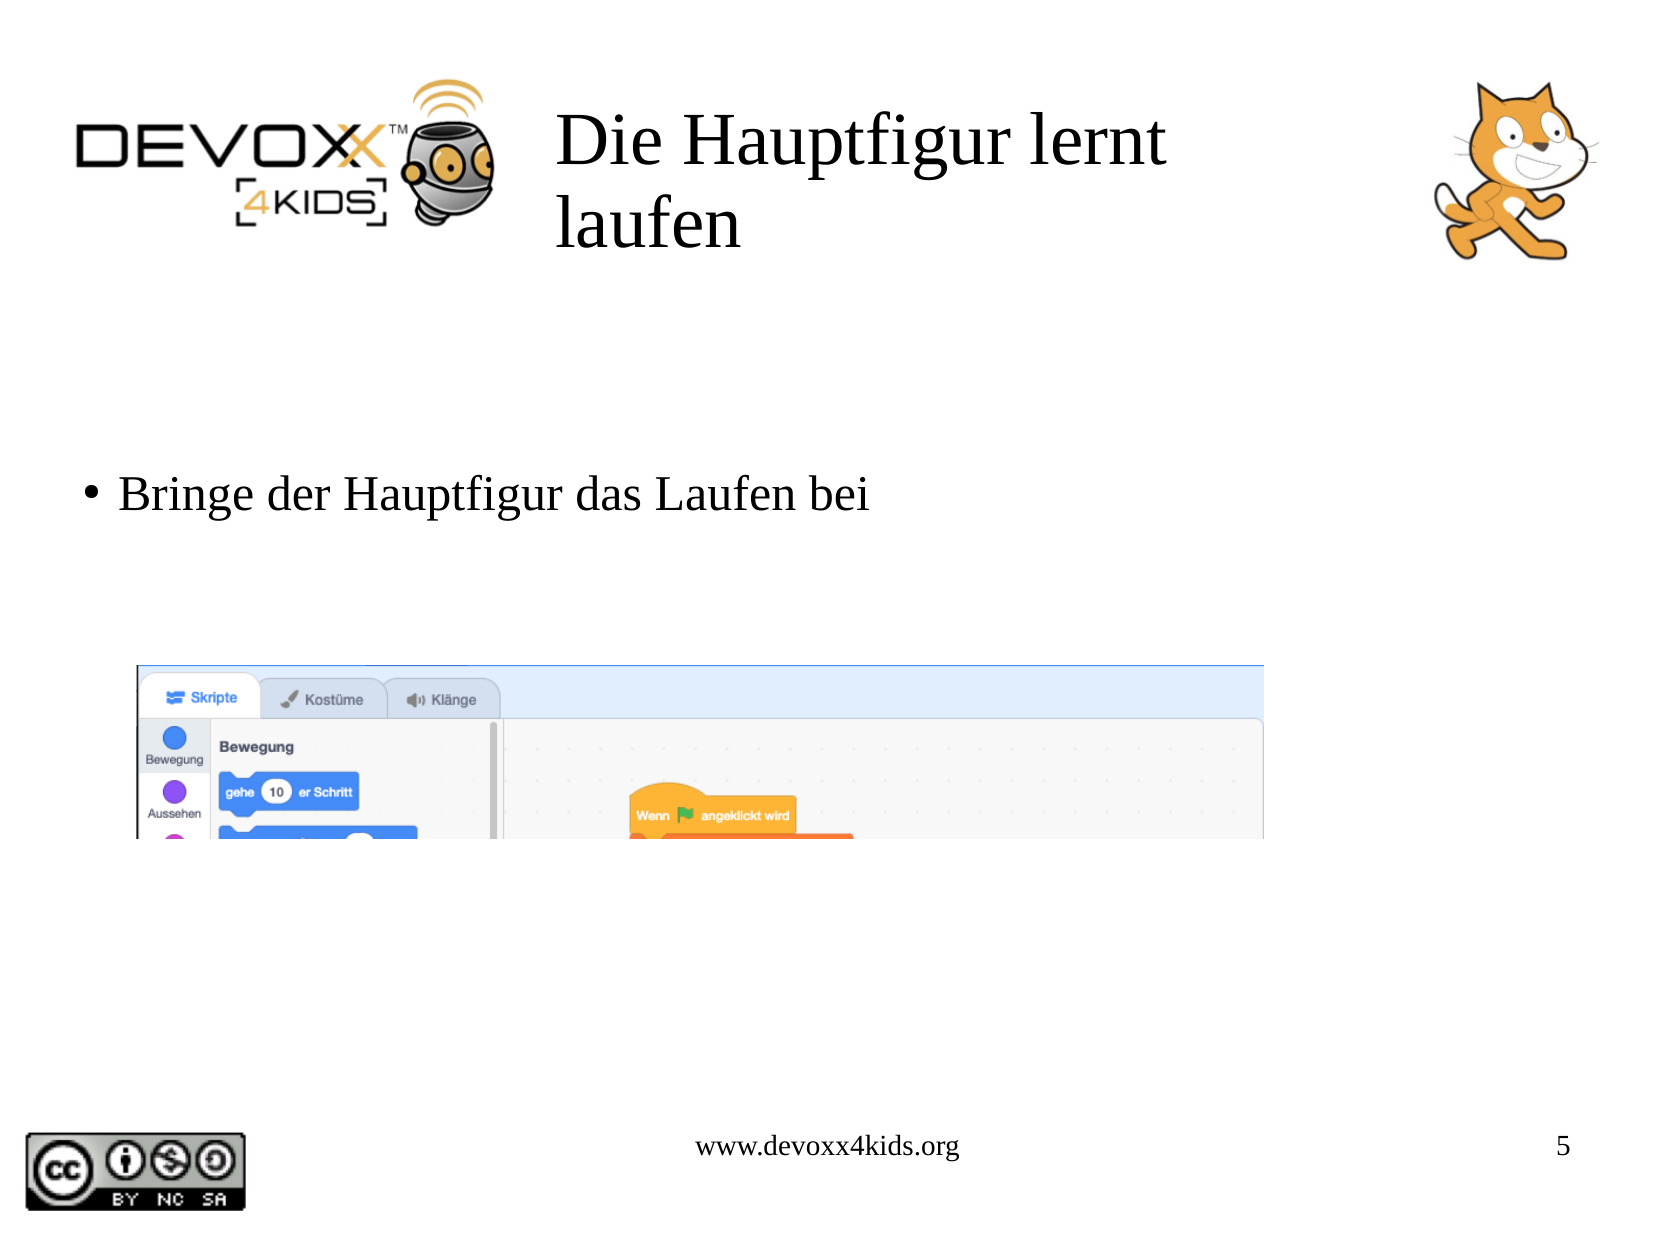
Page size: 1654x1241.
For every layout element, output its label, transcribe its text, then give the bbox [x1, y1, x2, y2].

title Die Hauptfigur lernt laufen [555, 78, 1347, 284]
picture [35, 58, 511, 255]
picture [136, 665, 1264, 839]
picture [14, 1121, 249, 1212]
picture [1431, 54, 1607, 272]
subtitle Bringe der Hauptfigur das Laufen bei [82, 290, 1571, 697]
